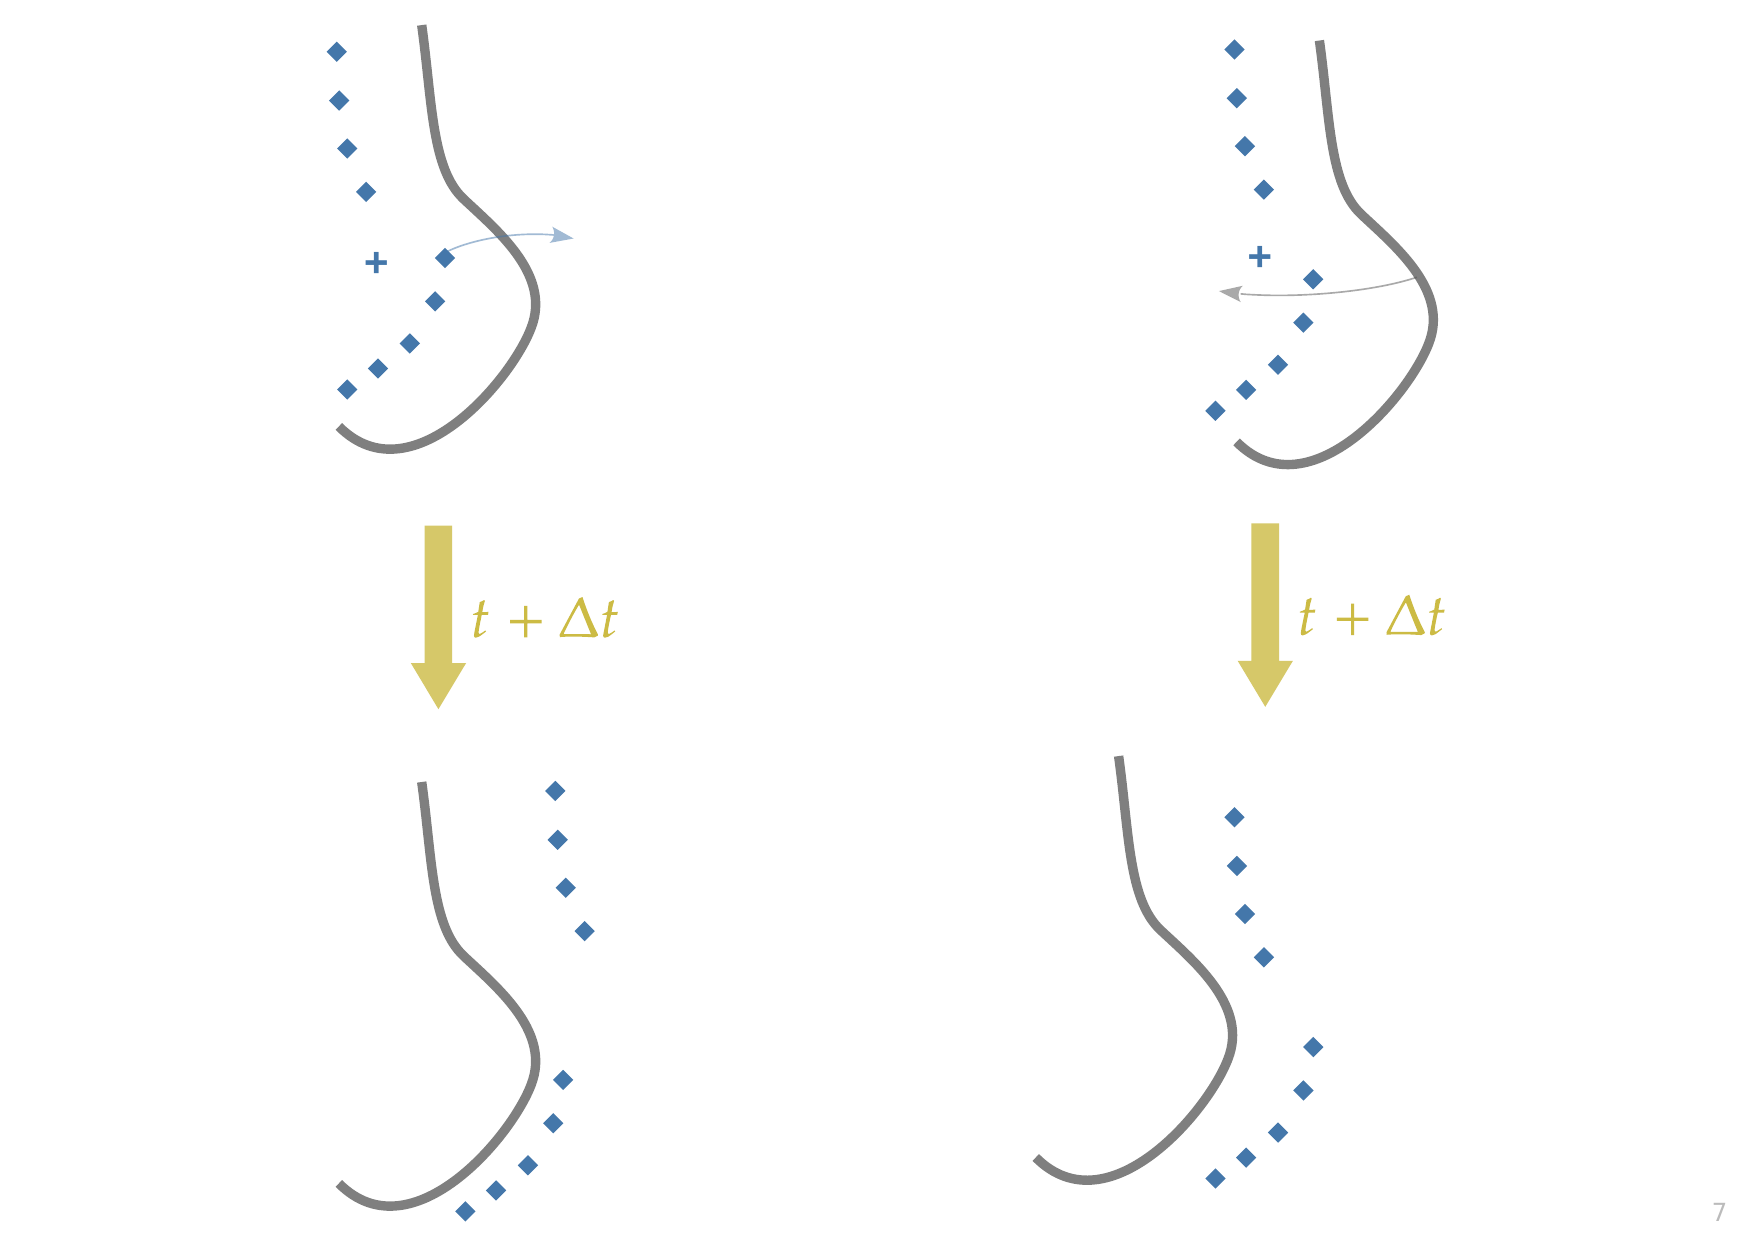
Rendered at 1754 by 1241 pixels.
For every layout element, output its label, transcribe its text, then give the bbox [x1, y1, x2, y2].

text_box [1226, 855, 1248, 877]
text_box [543, 1113, 564, 1134]
text_box [1205, 1168, 1226, 1189]
text_box [1303, 269, 1324, 290]
text_box [510, 605, 542, 638]
text_box [326, 41, 347, 62]
text_box [1429, 597, 1445, 636]
text_box [1299, 597, 1316, 636]
text_box [559, 597, 598, 638]
text_box [1386, 594, 1425, 636]
text_box [472, 600, 489, 638]
text_box [367, 358, 389, 379]
text_box [1293, 312, 1314, 333]
text_box [602, 600, 618, 638]
text_box [356, 181, 377, 203]
text_box [517, 1155, 539, 1176]
text_box [455, 1201, 476, 1222]
text_box + [349, 224, 406, 284]
text_box [552, 1069, 574, 1091]
text_box [547, 829, 568, 850]
text_box [1293, 1080, 1314, 1101]
text_box [1224, 807, 1245, 828]
text_box [1236, 1147, 1257, 1168]
text_box [328, 90, 350, 111]
text_box [1267, 354, 1289, 375]
text_box [1234, 903, 1256, 925]
text_box [555, 877, 576, 898]
text_box [1224, 39, 1245, 60]
text_box [1235, 379, 1257, 400]
text_box [545, 780, 566, 802]
text_box [1267, 1122, 1289, 1143]
text_box [337, 138, 358, 159]
text_box [425, 291, 446, 312]
text_box [1205, 400, 1226, 421]
text_box [1253, 947, 1275, 968]
text_box [1237, 523, 1293, 707]
text_box [410, 525, 467, 710]
text_box [1253, 179, 1275, 200]
text_box [1226, 88, 1248, 109]
text_box [1303, 1036, 1324, 1058]
text_box + [1232, 218, 1289, 278]
text_box [1234, 136, 1256, 157]
text_box [1336, 603, 1369, 636]
text_box [485, 1180, 507, 1201]
text_box [399, 333, 421, 354]
text_box [434, 247, 456, 269]
text_box [574, 920, 595, 942]
text_box [337, 379, 358, 400]
